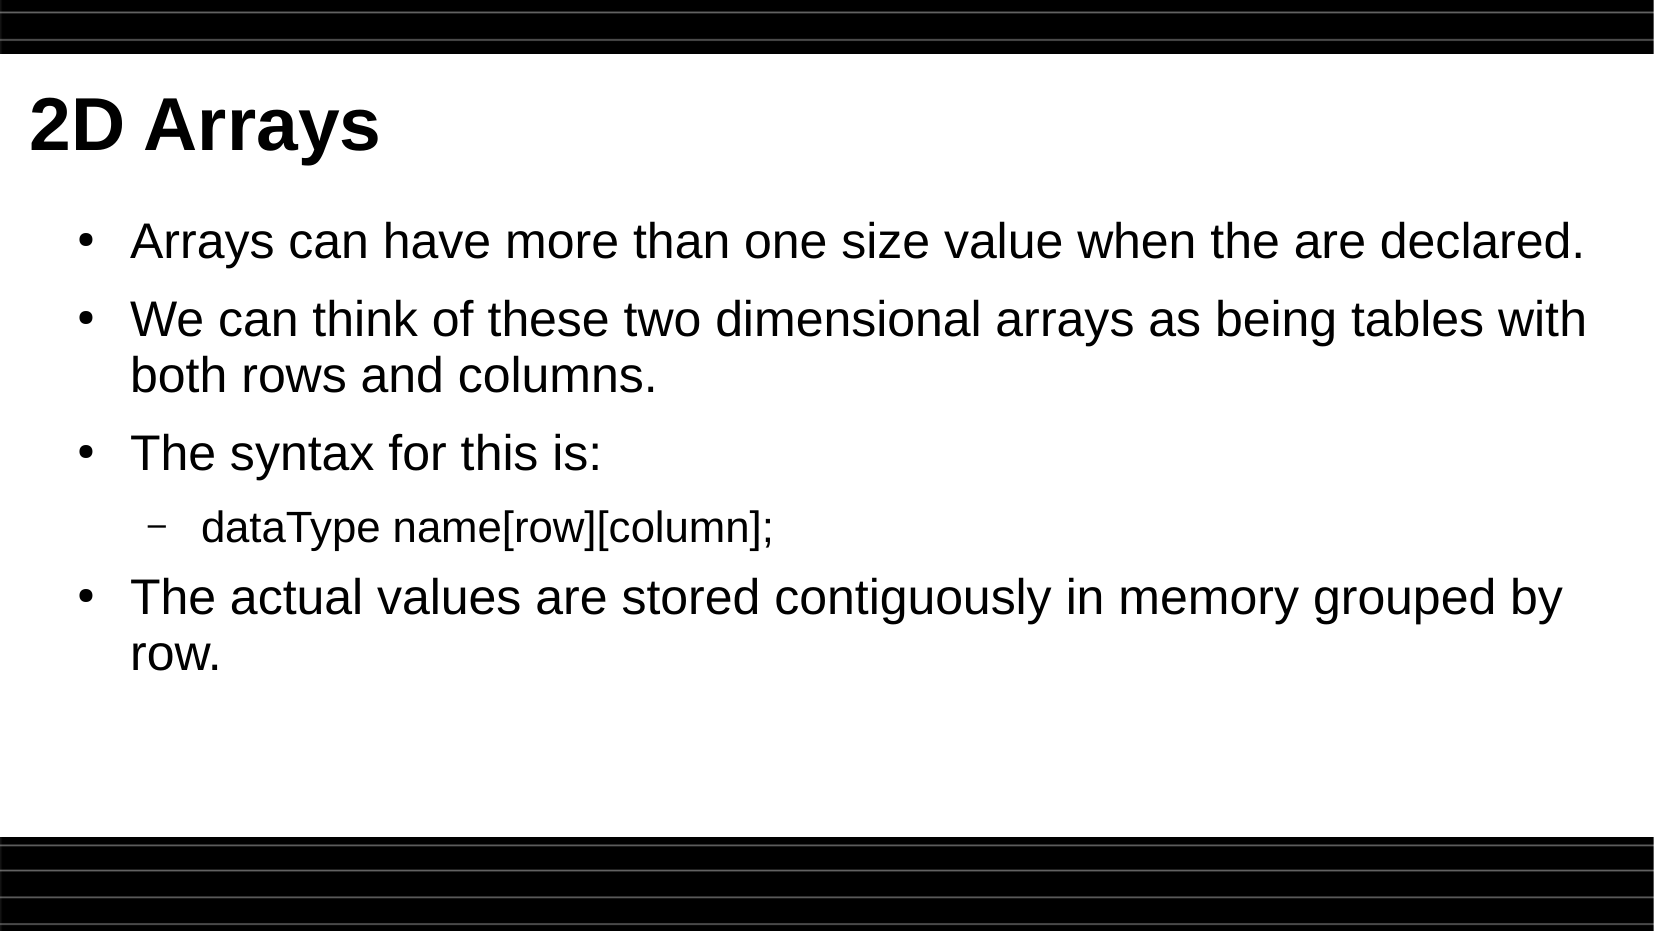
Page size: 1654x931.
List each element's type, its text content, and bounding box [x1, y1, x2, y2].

picture [0, 0, 1654, 54]
picture [0, 837, 1654, 931]
list Arrays can have more than one size value when the are declared. We can think of these two dimensional arrays as being tables with both rows and columns. The syntax for this is: dataType name[row][column]; The actual values are stored contiguously in memory grouped by row. [59, 213, 1636, 826]
text_box 2D Arrays [15, 75, 1546, 174]
